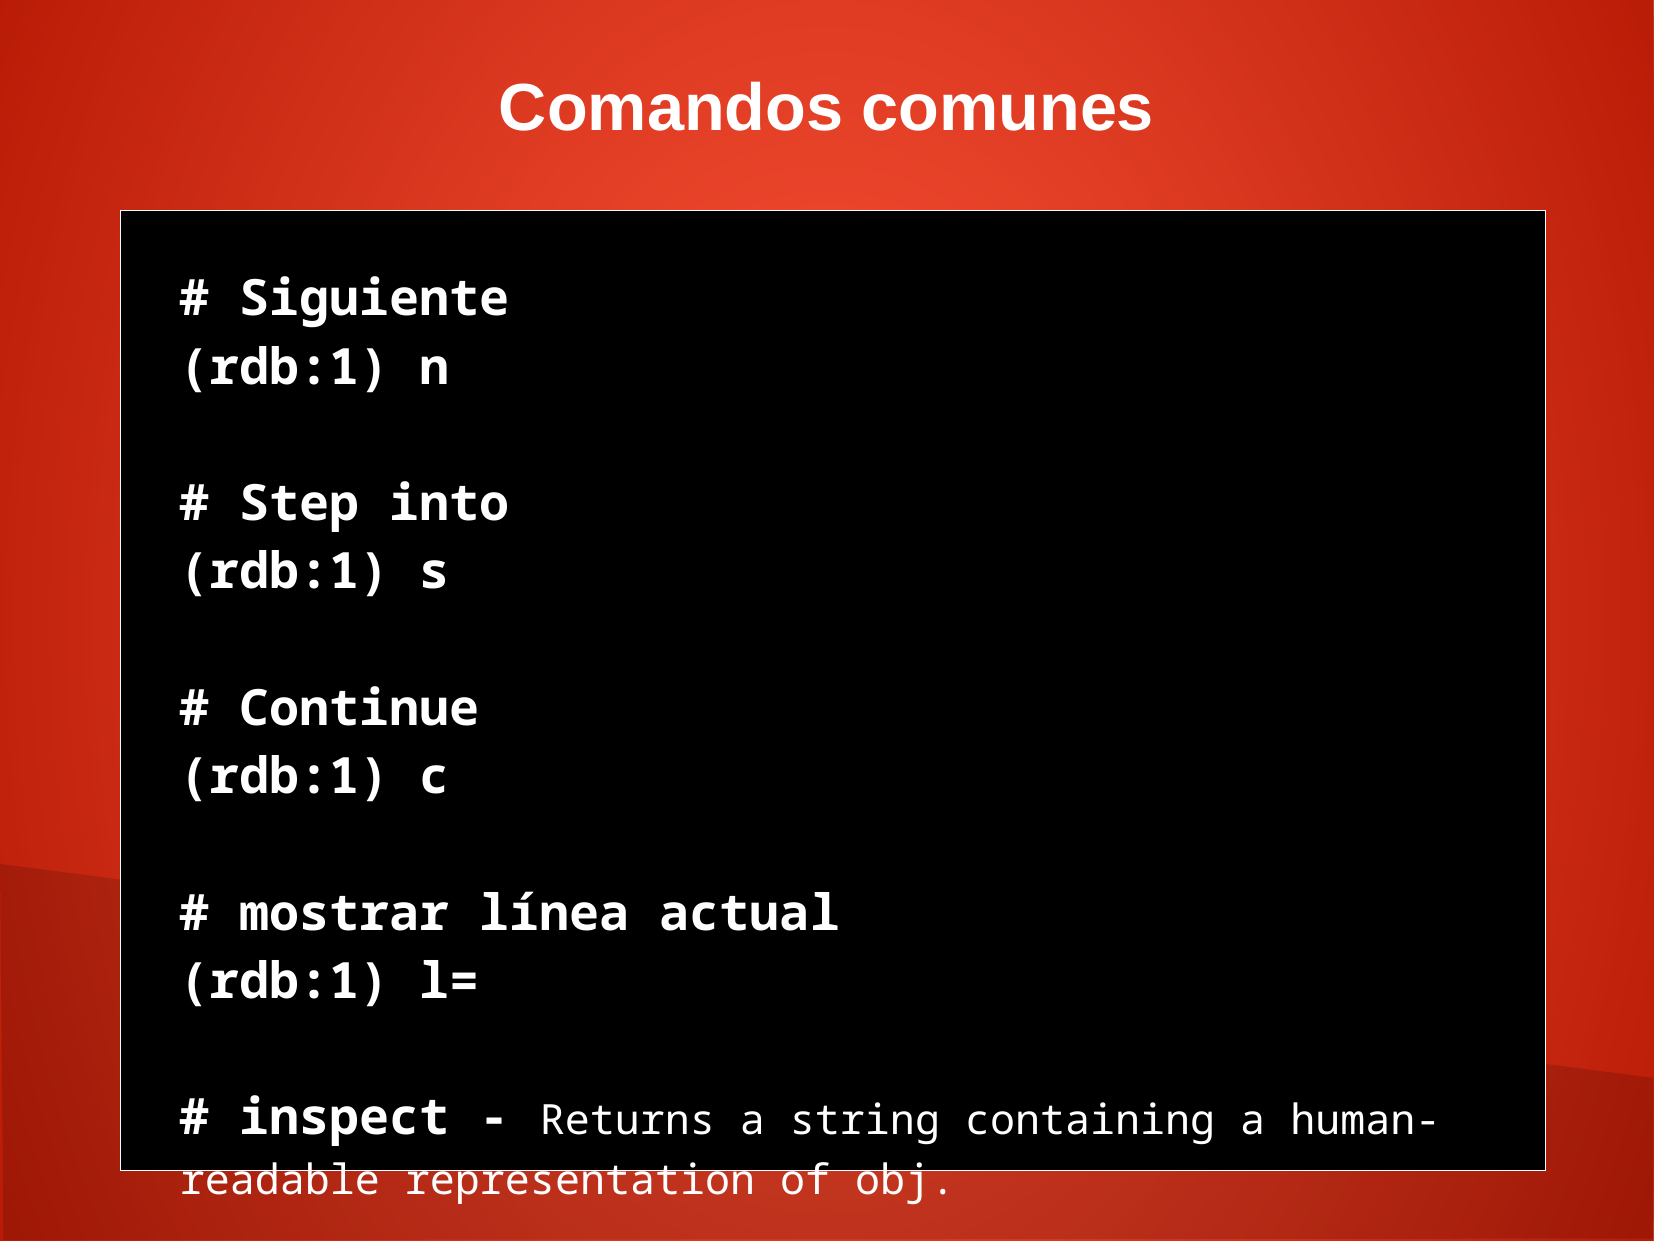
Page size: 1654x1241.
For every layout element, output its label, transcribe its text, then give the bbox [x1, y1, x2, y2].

text_box Comandos comunes [67, 44, 1587, 171]
text_box [120, 210, 1546, 1171]
text_box # Siguiente (rdb:1) n # Step into (rdb:1) s # Continue (rdb:1) c # mostrar línea actual (rdb:1) l= # inspect - Returns a string containing a human-readable representation of obj. [165, 255, 1516, 1089]
